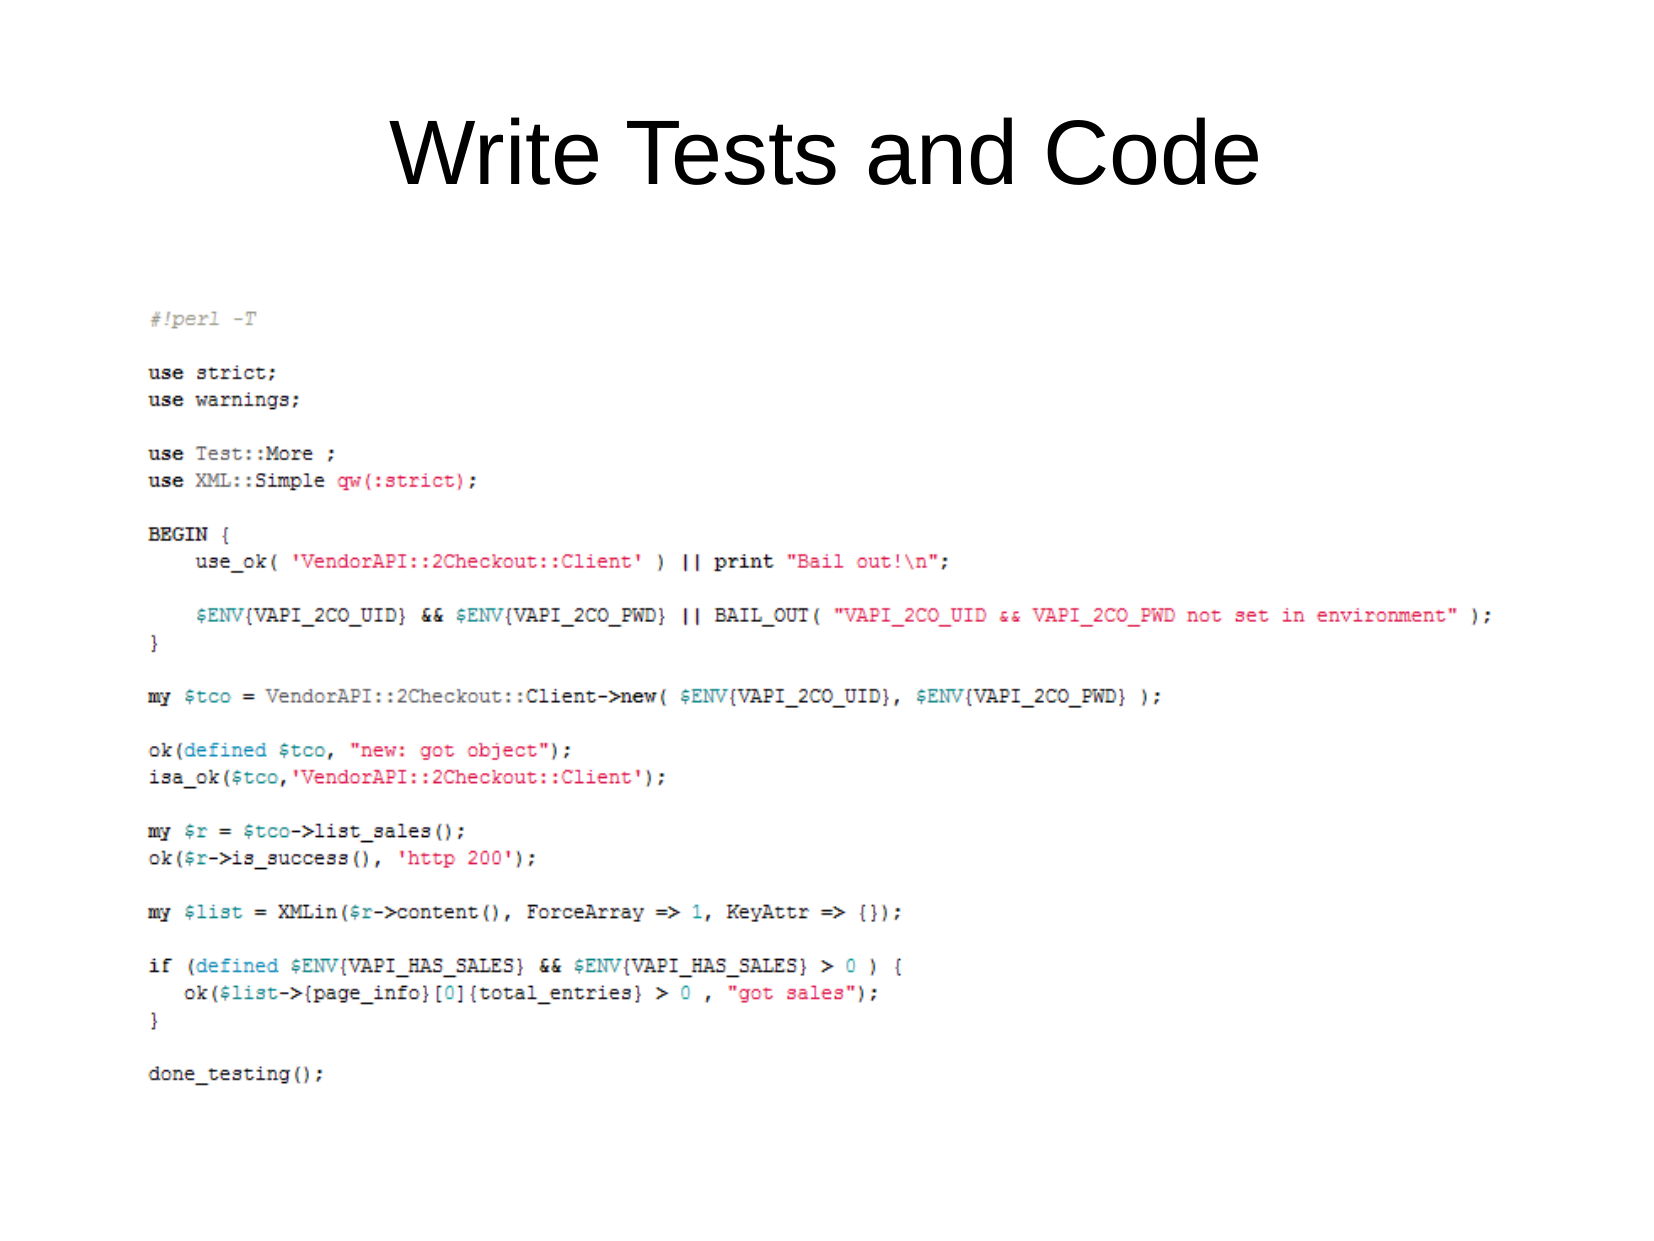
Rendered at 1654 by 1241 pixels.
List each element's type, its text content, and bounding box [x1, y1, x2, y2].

title Write Tests and Code [82, 49, 1571, 257]
picture [132, 290, 1521, 1109]
